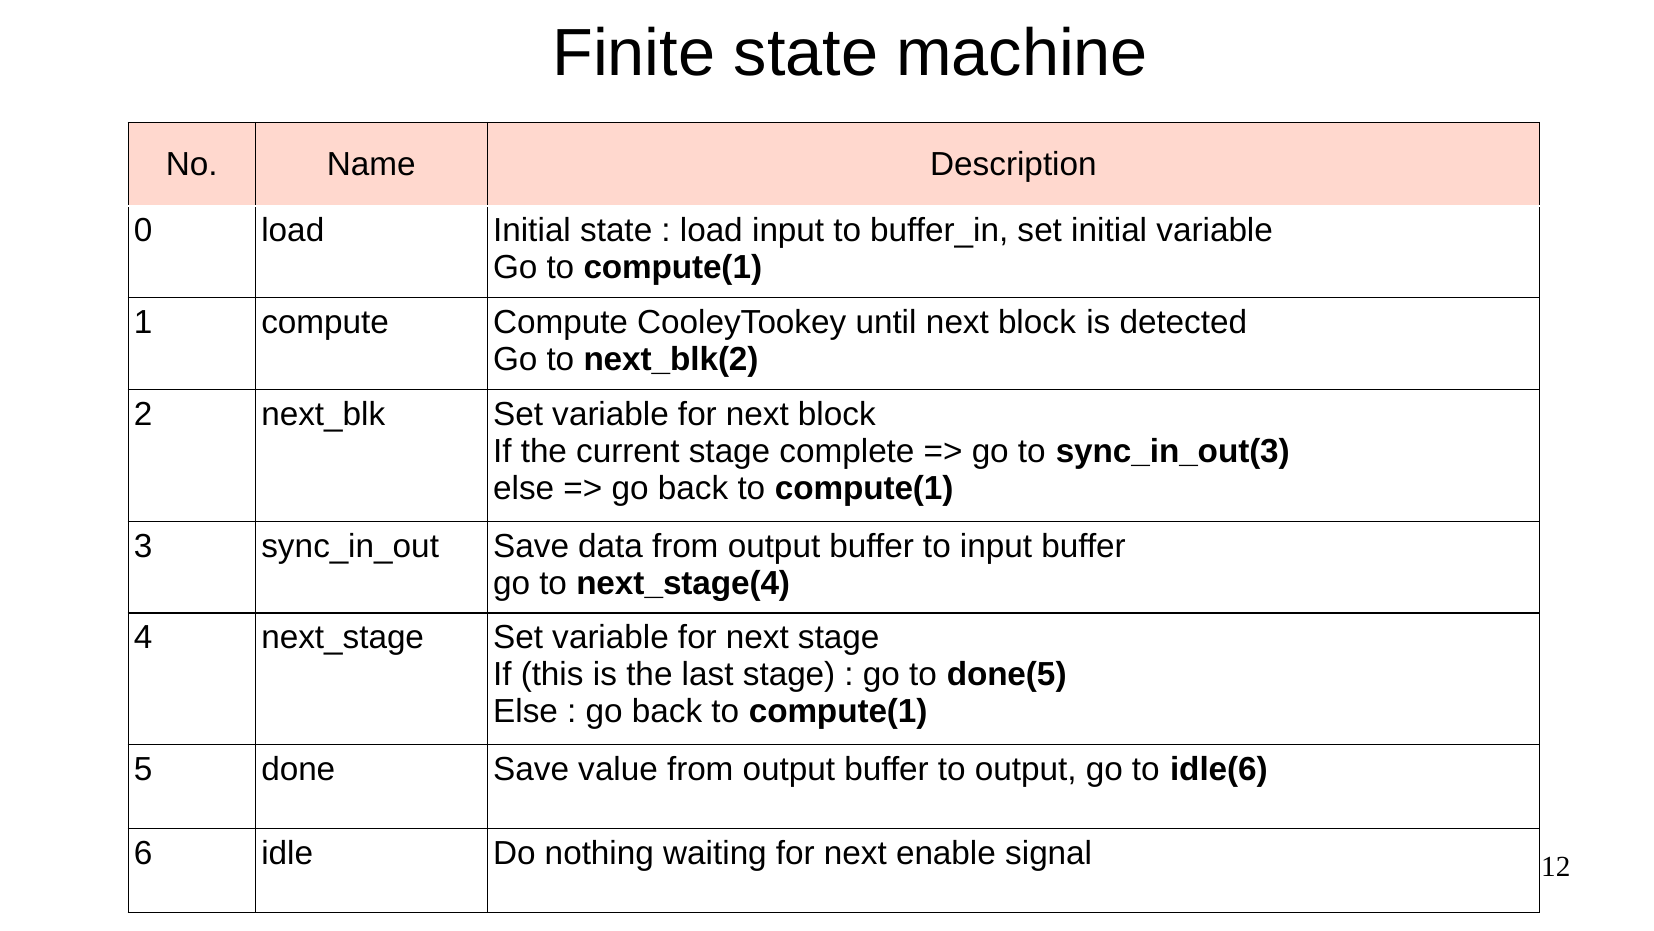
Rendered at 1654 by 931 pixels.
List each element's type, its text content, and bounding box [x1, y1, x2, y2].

table_cell 4 [129, 614, 255, 744]
table_cell 6 [129, 829, 255, 912]
table_cell next_blk [256, 390, 487, 521]
table_cell idle [256, 829, 487, 912]
table_cell sync_in_out [256, 522, 487, 612]
table_cell 5 [129, 745, 255, 828]
table_cell next_stage [256, 614, 487, 744]
title Finite state machine [106, 8, 1595, 89]
table_cell compute [256, 298, 487, 389]
table_cell Save data from output buffer to input buffer go to next_stage(4) [488, 522, 1539, 612]
table_header Description [488, 123, 1539, 205]
table_cell 1 [129, 298, 255, 389]
table_header Name [256, 123, 487, 205]
table_cell 0 [129, 207, 255, 297]
table_cell load [256, 207, 487, 297]
table_cell Save value from output buffer to output, go to idle(6) [488, 745, 1539, 828]
table_cell Initial state : load input to buffer_in, set initial variable Go to compute(1) [488, 207, 1539, 297]
table_cell 3 [129, 522, 255, 612]
table_cell Do nothing waiting for next enable signal [488, 829, 1539, 912]
table_header No. [129, 123, 255, 205]
table_cell Set variable for next stage If (this is the last stage) : go to done(5) Else : go back to compute(1) [488, 614, 1539, 744]
table_cell Set variable for next block If the current stage complete => go to sync_in_out(3) else => go back to compute(1) [488, 390, 1539, 521]
table_cell 2 [129, 390, 255, 521]
table_cell Compute CooleyTookey until next block is detected Go to next_blk(2) [488, 298, 1539, 389]
table_cell done [256, 745, 487, 828]
